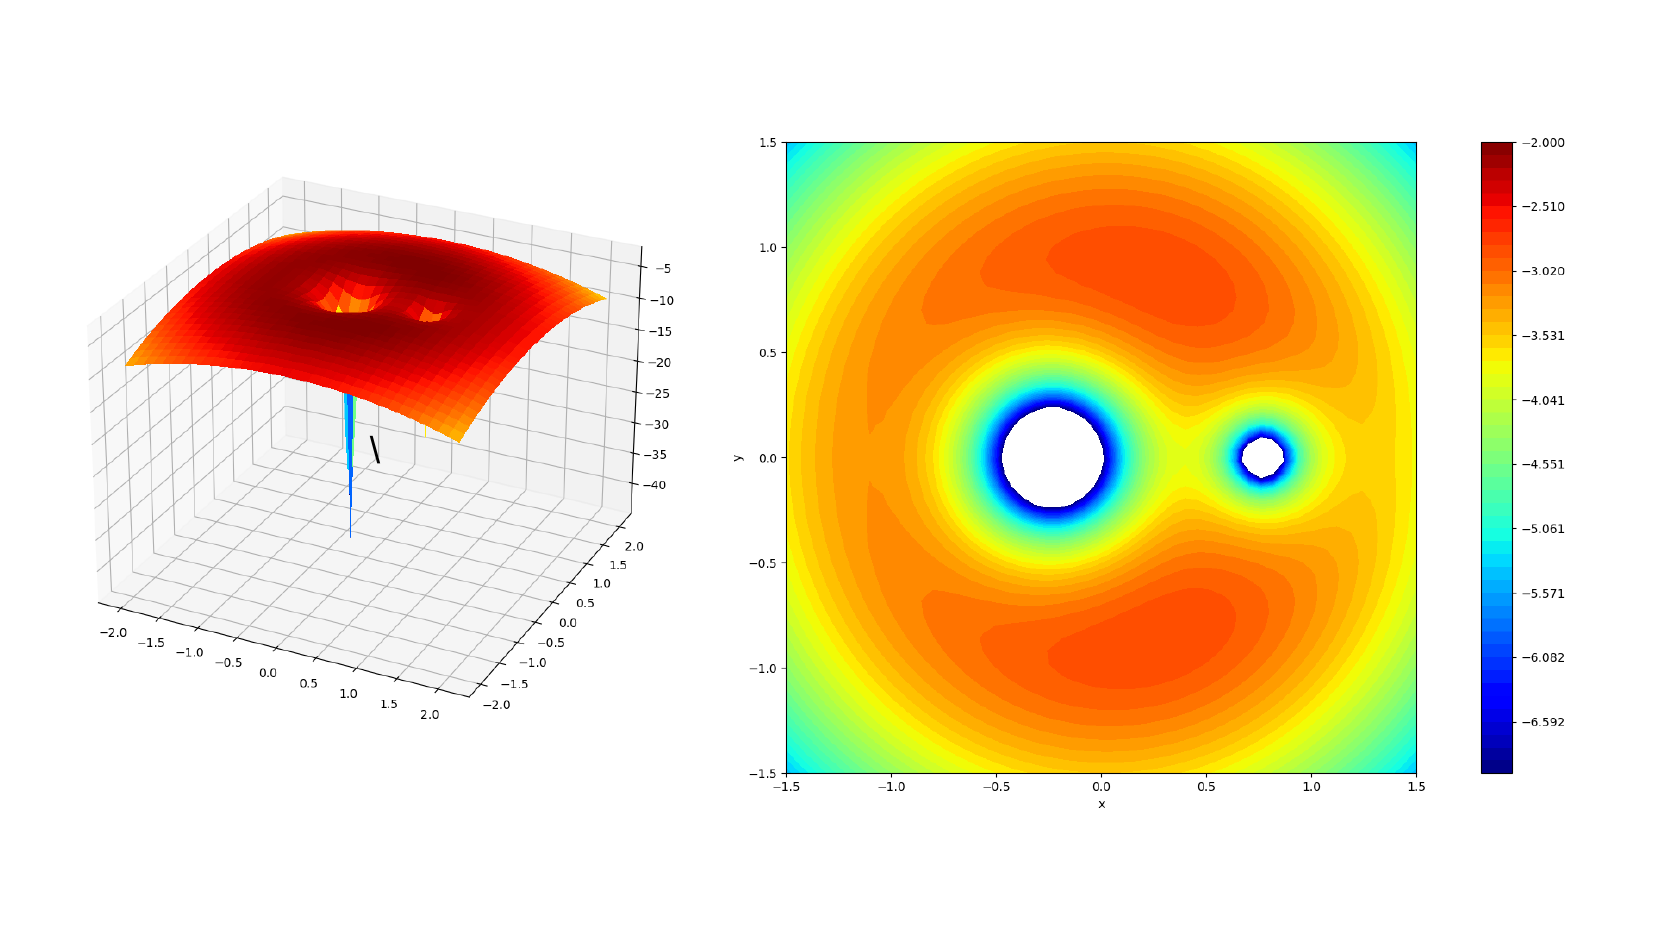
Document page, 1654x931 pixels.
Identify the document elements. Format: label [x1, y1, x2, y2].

picture [37, 112, 1613, 863]
